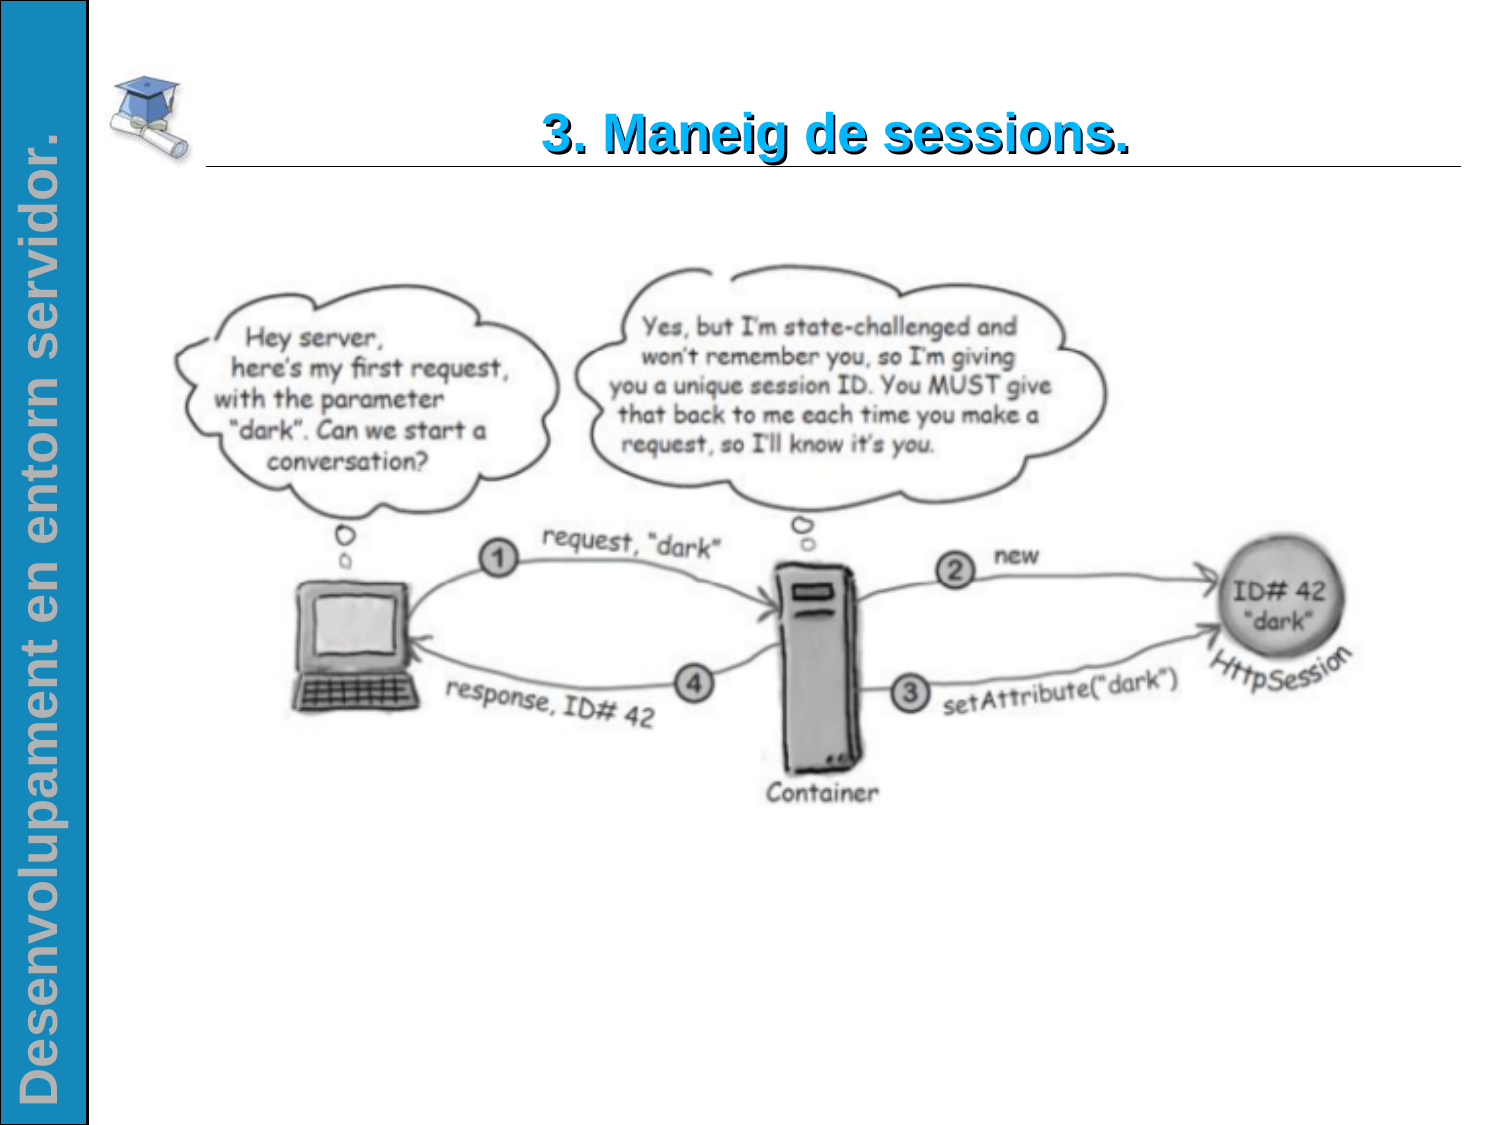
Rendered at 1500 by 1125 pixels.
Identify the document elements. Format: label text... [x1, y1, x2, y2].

title 3. Maneig de sessions. [206, 88, 1447, 178]
picture [147, 236, 1386, 827]
picture [93, 61, 206, 174]
